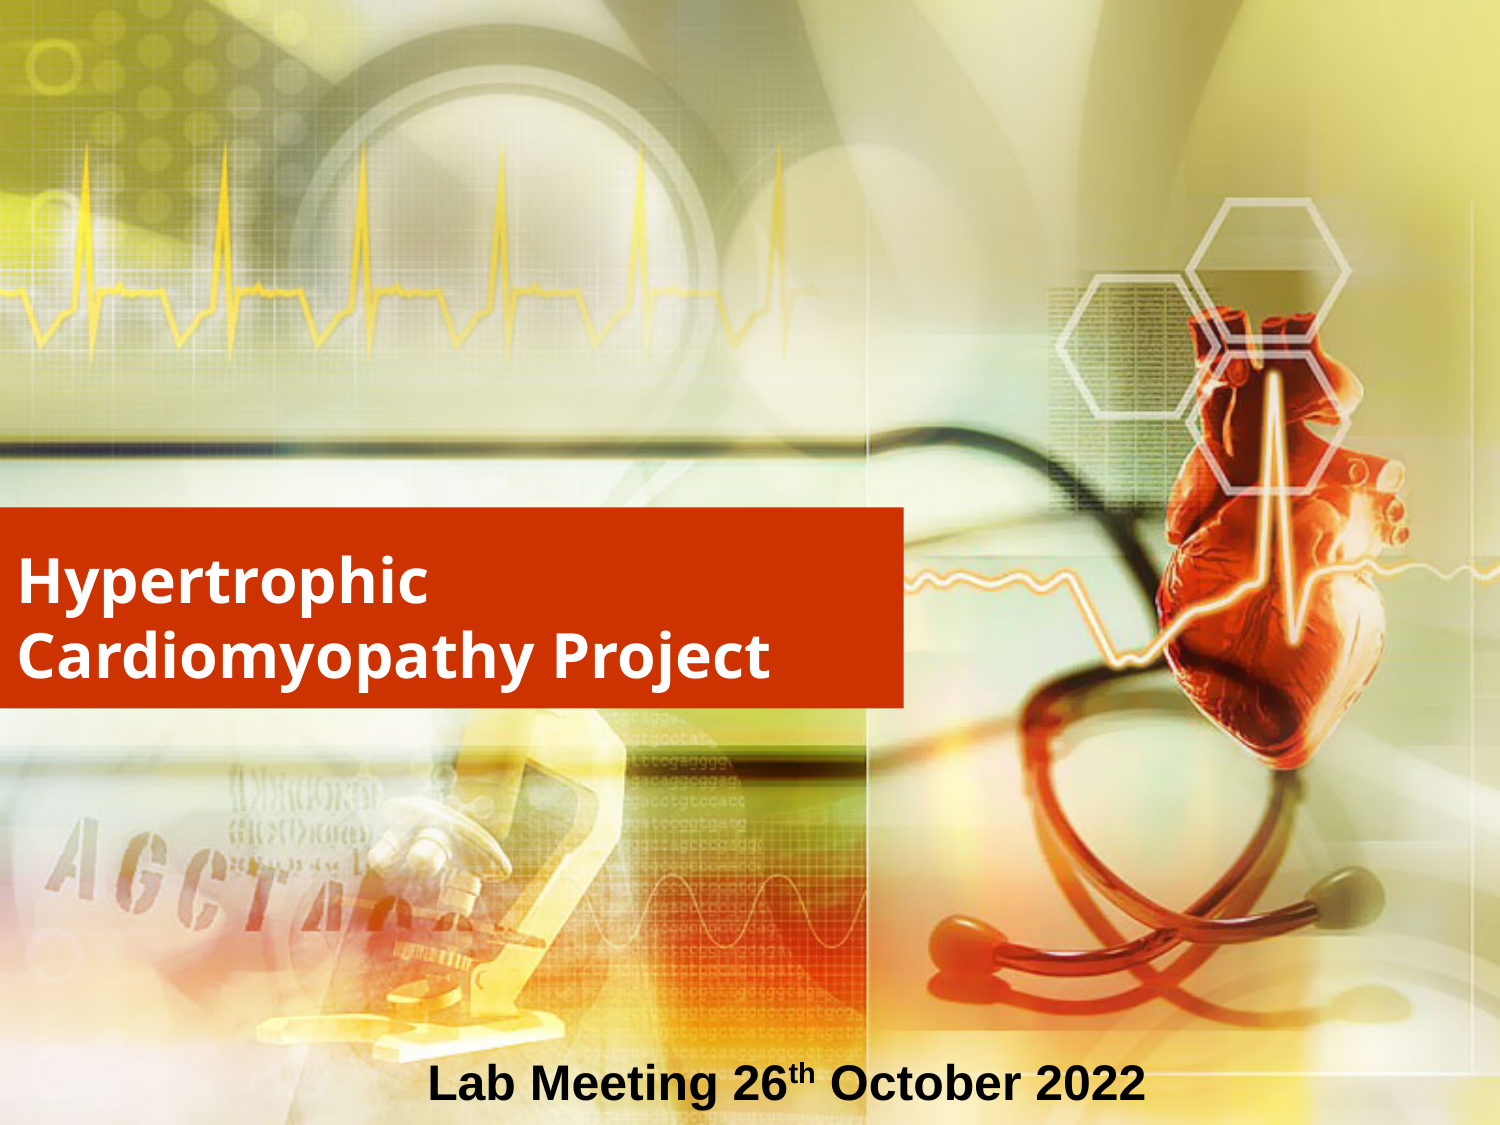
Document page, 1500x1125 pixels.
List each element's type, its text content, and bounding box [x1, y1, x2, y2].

subtitle Lab Meeting 26th October 2022 [412, 1050, 1201, 1122]
picture [0, 0, 1500, 1125]
title Hypertrophic Cardiomyopathy Project [1, 525, 938, 708]
